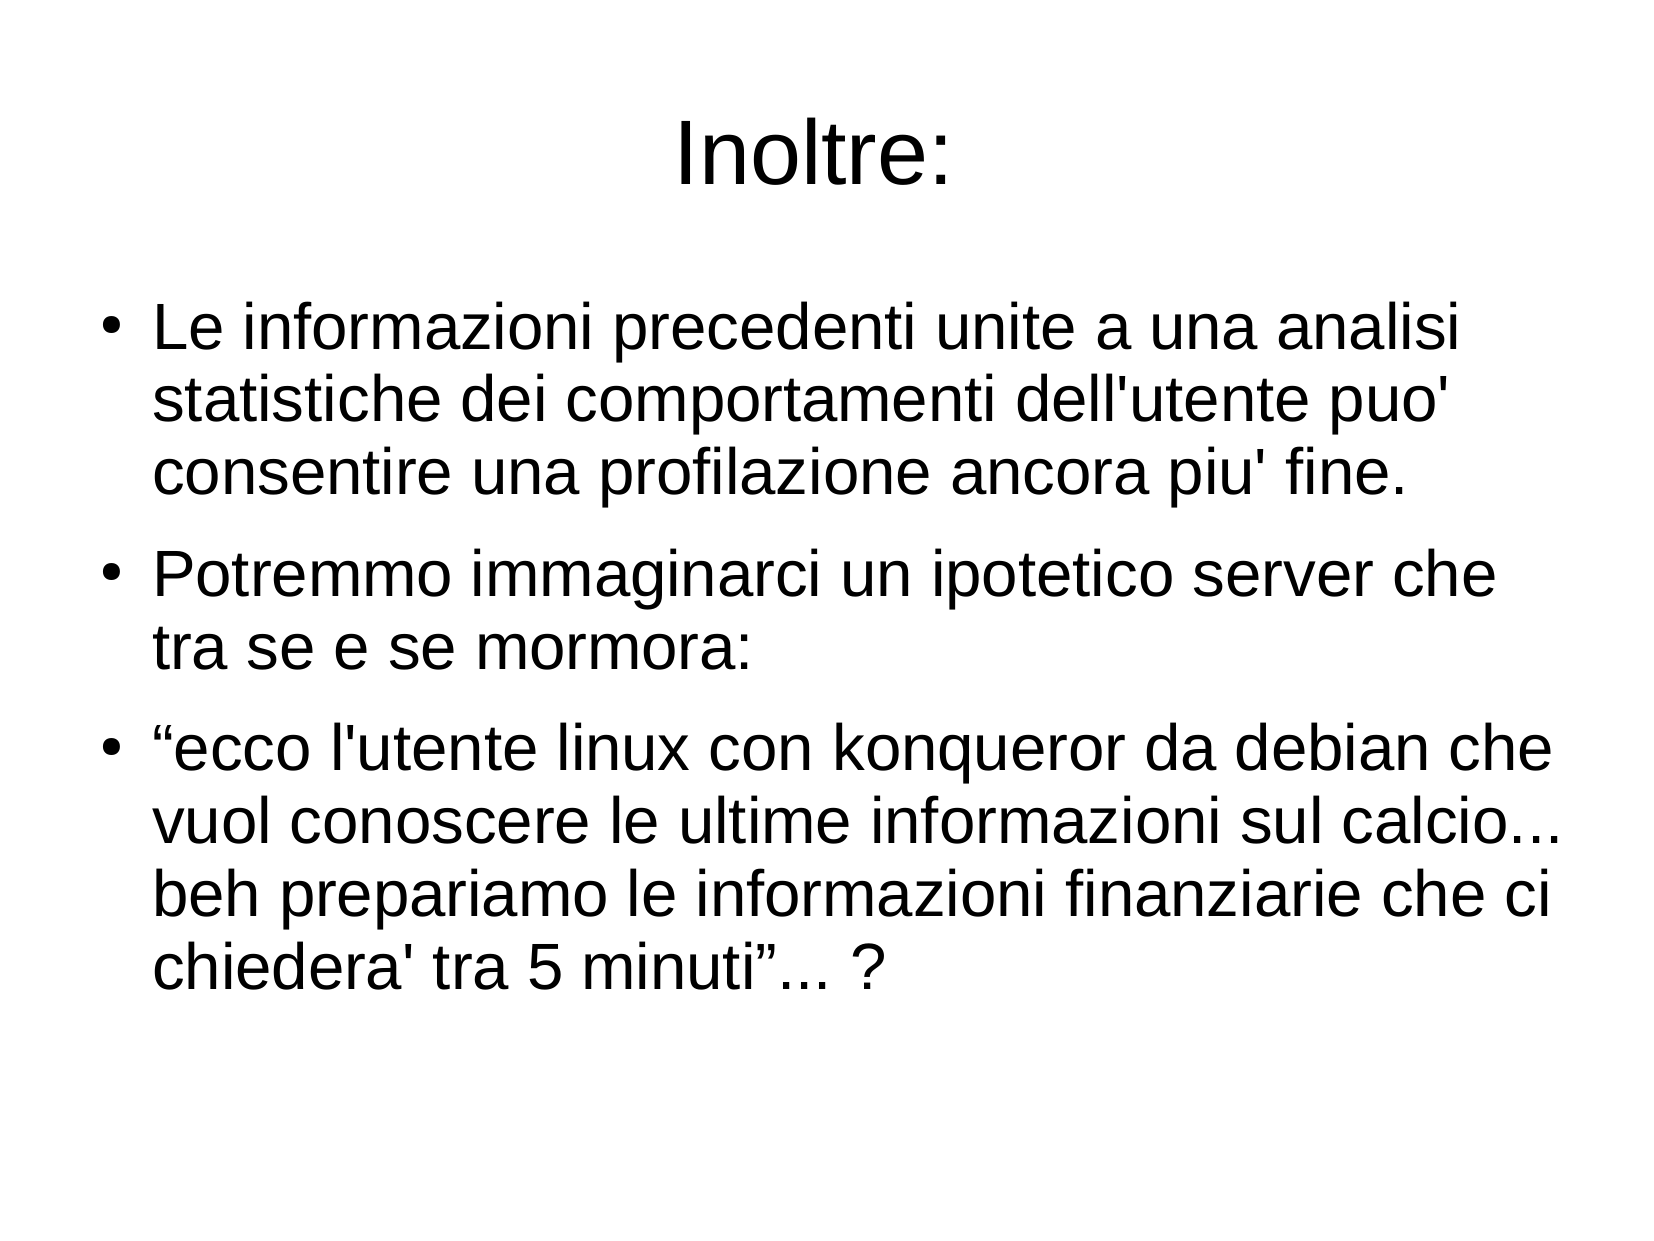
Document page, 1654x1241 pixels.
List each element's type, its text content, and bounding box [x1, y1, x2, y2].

list Le informazioni precedenti unite a una analisi statistiche dei comportamenti dell'utente puo' consentire una profilazione ancora piu' fine. Potremmo immaginarci un ipotetico server che tra se e se mormora: “ecco l'utente linux con konqueror da debian che vuol conoscere le ultime informazioni sul calcio... beh prepariamo le informazioni finanziarie che ci chiedera' tra 5 minuti”... ? [82, 290, 1571, 1010]
title Inoltre: [82, 49, 1571, 257]
